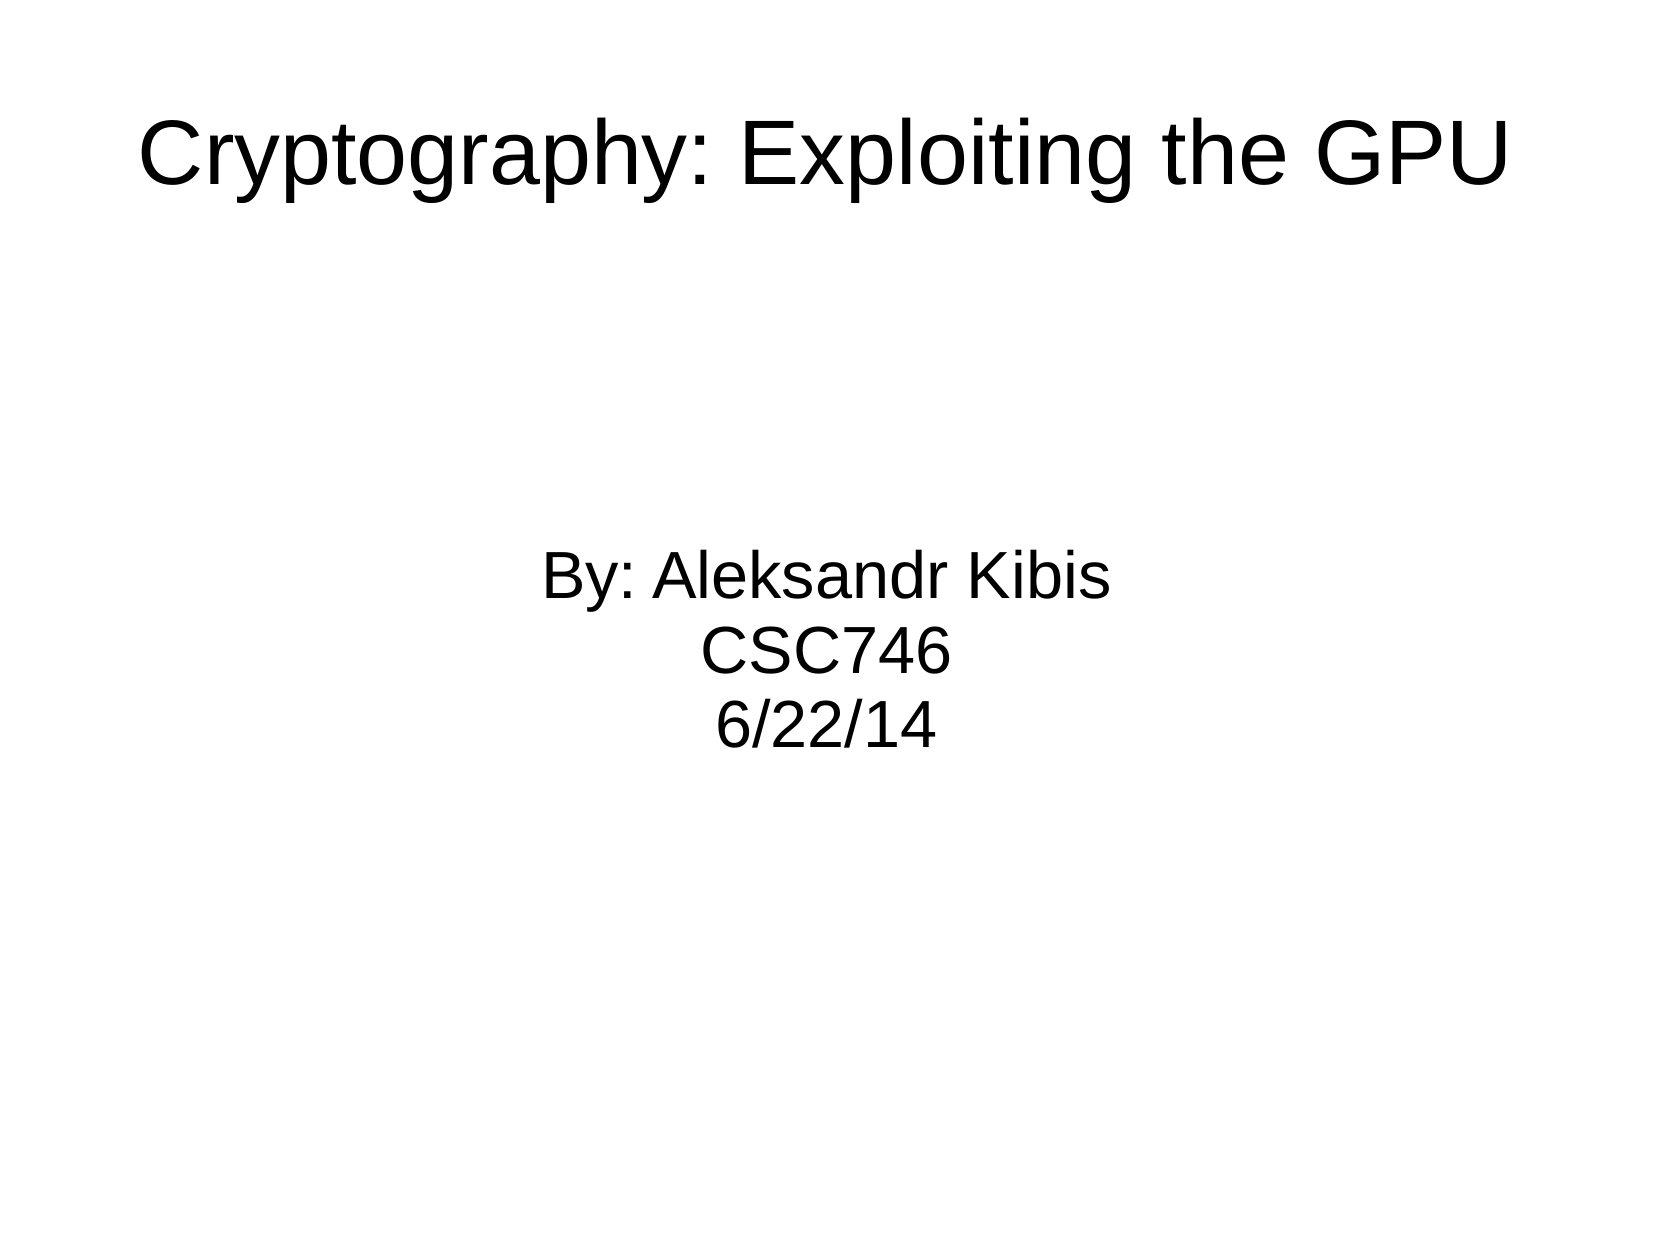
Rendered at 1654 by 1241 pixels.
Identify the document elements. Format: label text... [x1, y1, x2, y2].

title Cryptography: Exploiting the GPU [82, 49, 1571, 257]
subtitle By: Aleksandr Kibis CSC746 6/22/14 [82, 290, 1571, 1010]
